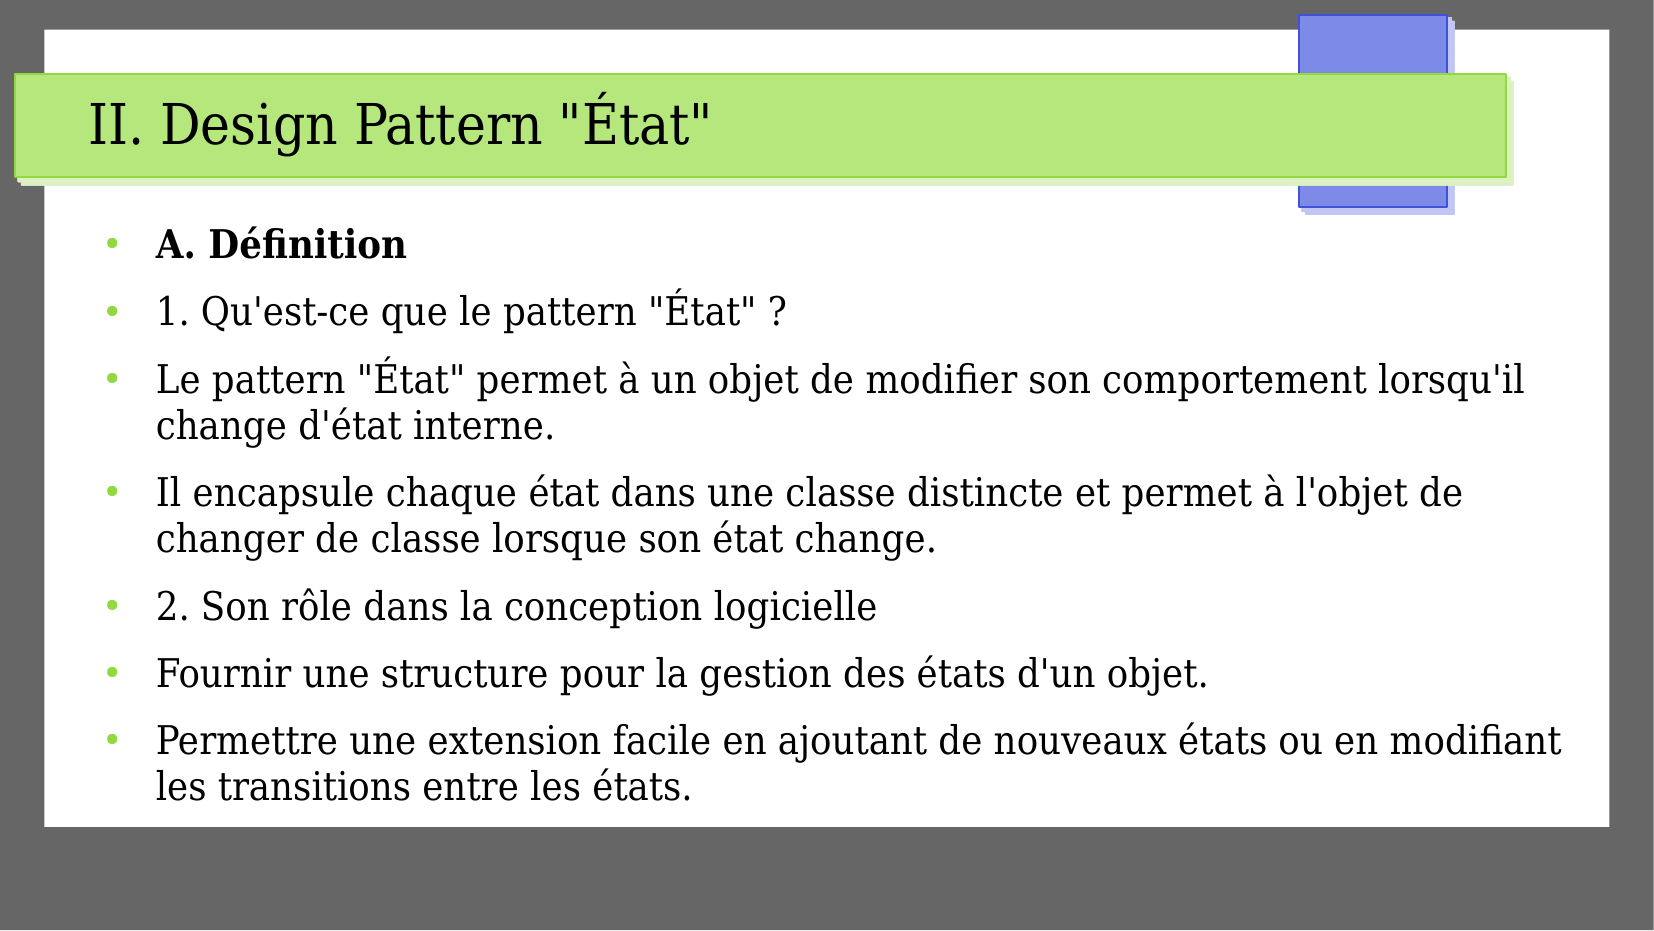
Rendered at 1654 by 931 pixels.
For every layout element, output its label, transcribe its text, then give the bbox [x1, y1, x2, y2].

title II. Design Pattern "État" [88, 73, 1506, 178]
list A. Définition 1. Qu'est-ce que le pattern "État" ? Le pattern "État" permet à un objet de modifier son comportement lorsqu'il change d'état interne. Il encapsule chaque état dans une classe distincte et permet à l'objet de changer de classe lorsque son état change. 2. Son rôle dans la conception logicielle Fournir une structure pour la gestion des états d'un objet. Permettre une extension facile en ajoutant de nouveaux états ou en modifiant les transitions entre les états. [88, 221, 1565, 813]
